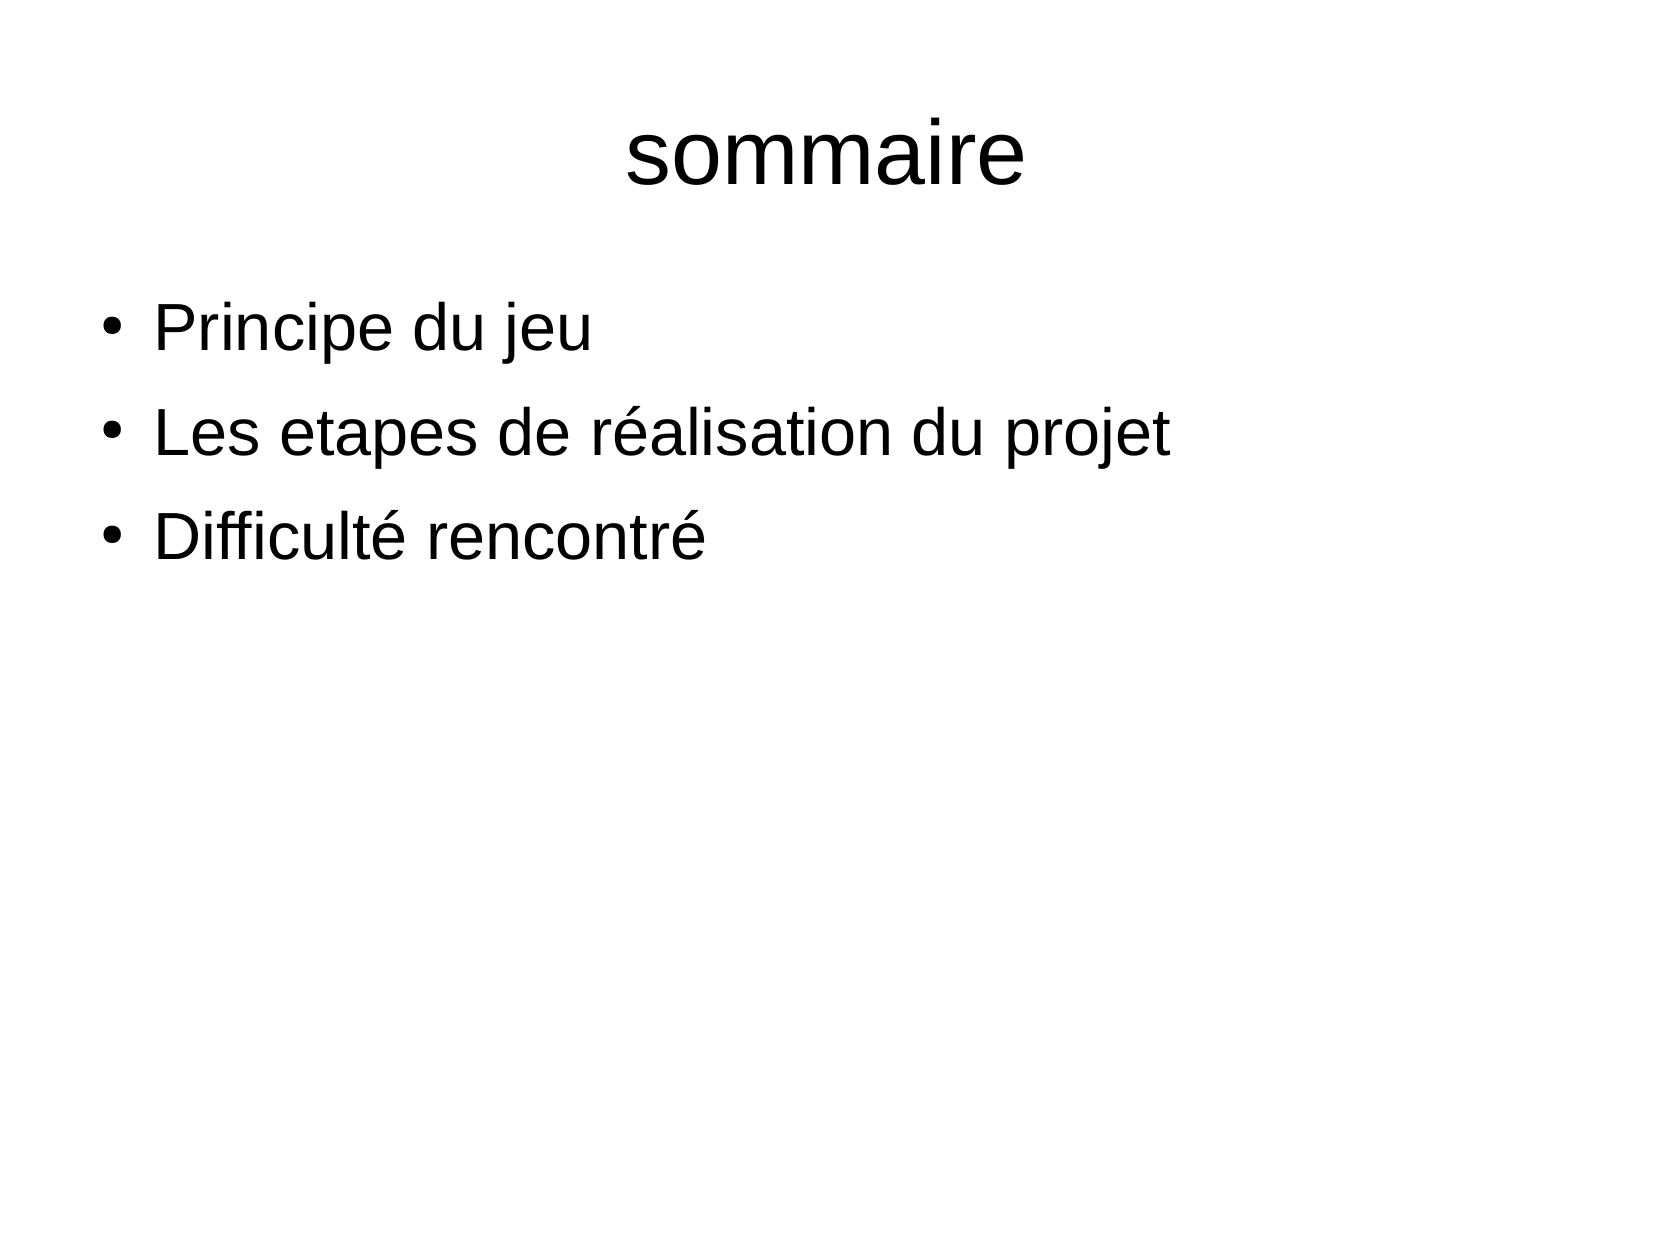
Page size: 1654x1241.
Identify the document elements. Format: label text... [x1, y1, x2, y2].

title sommaire [82, 49, 1571, 257]
list Principe du jeu Les etapes de réalisation du projet Difficulté rencontré [82, 290, 1571, 1109]
